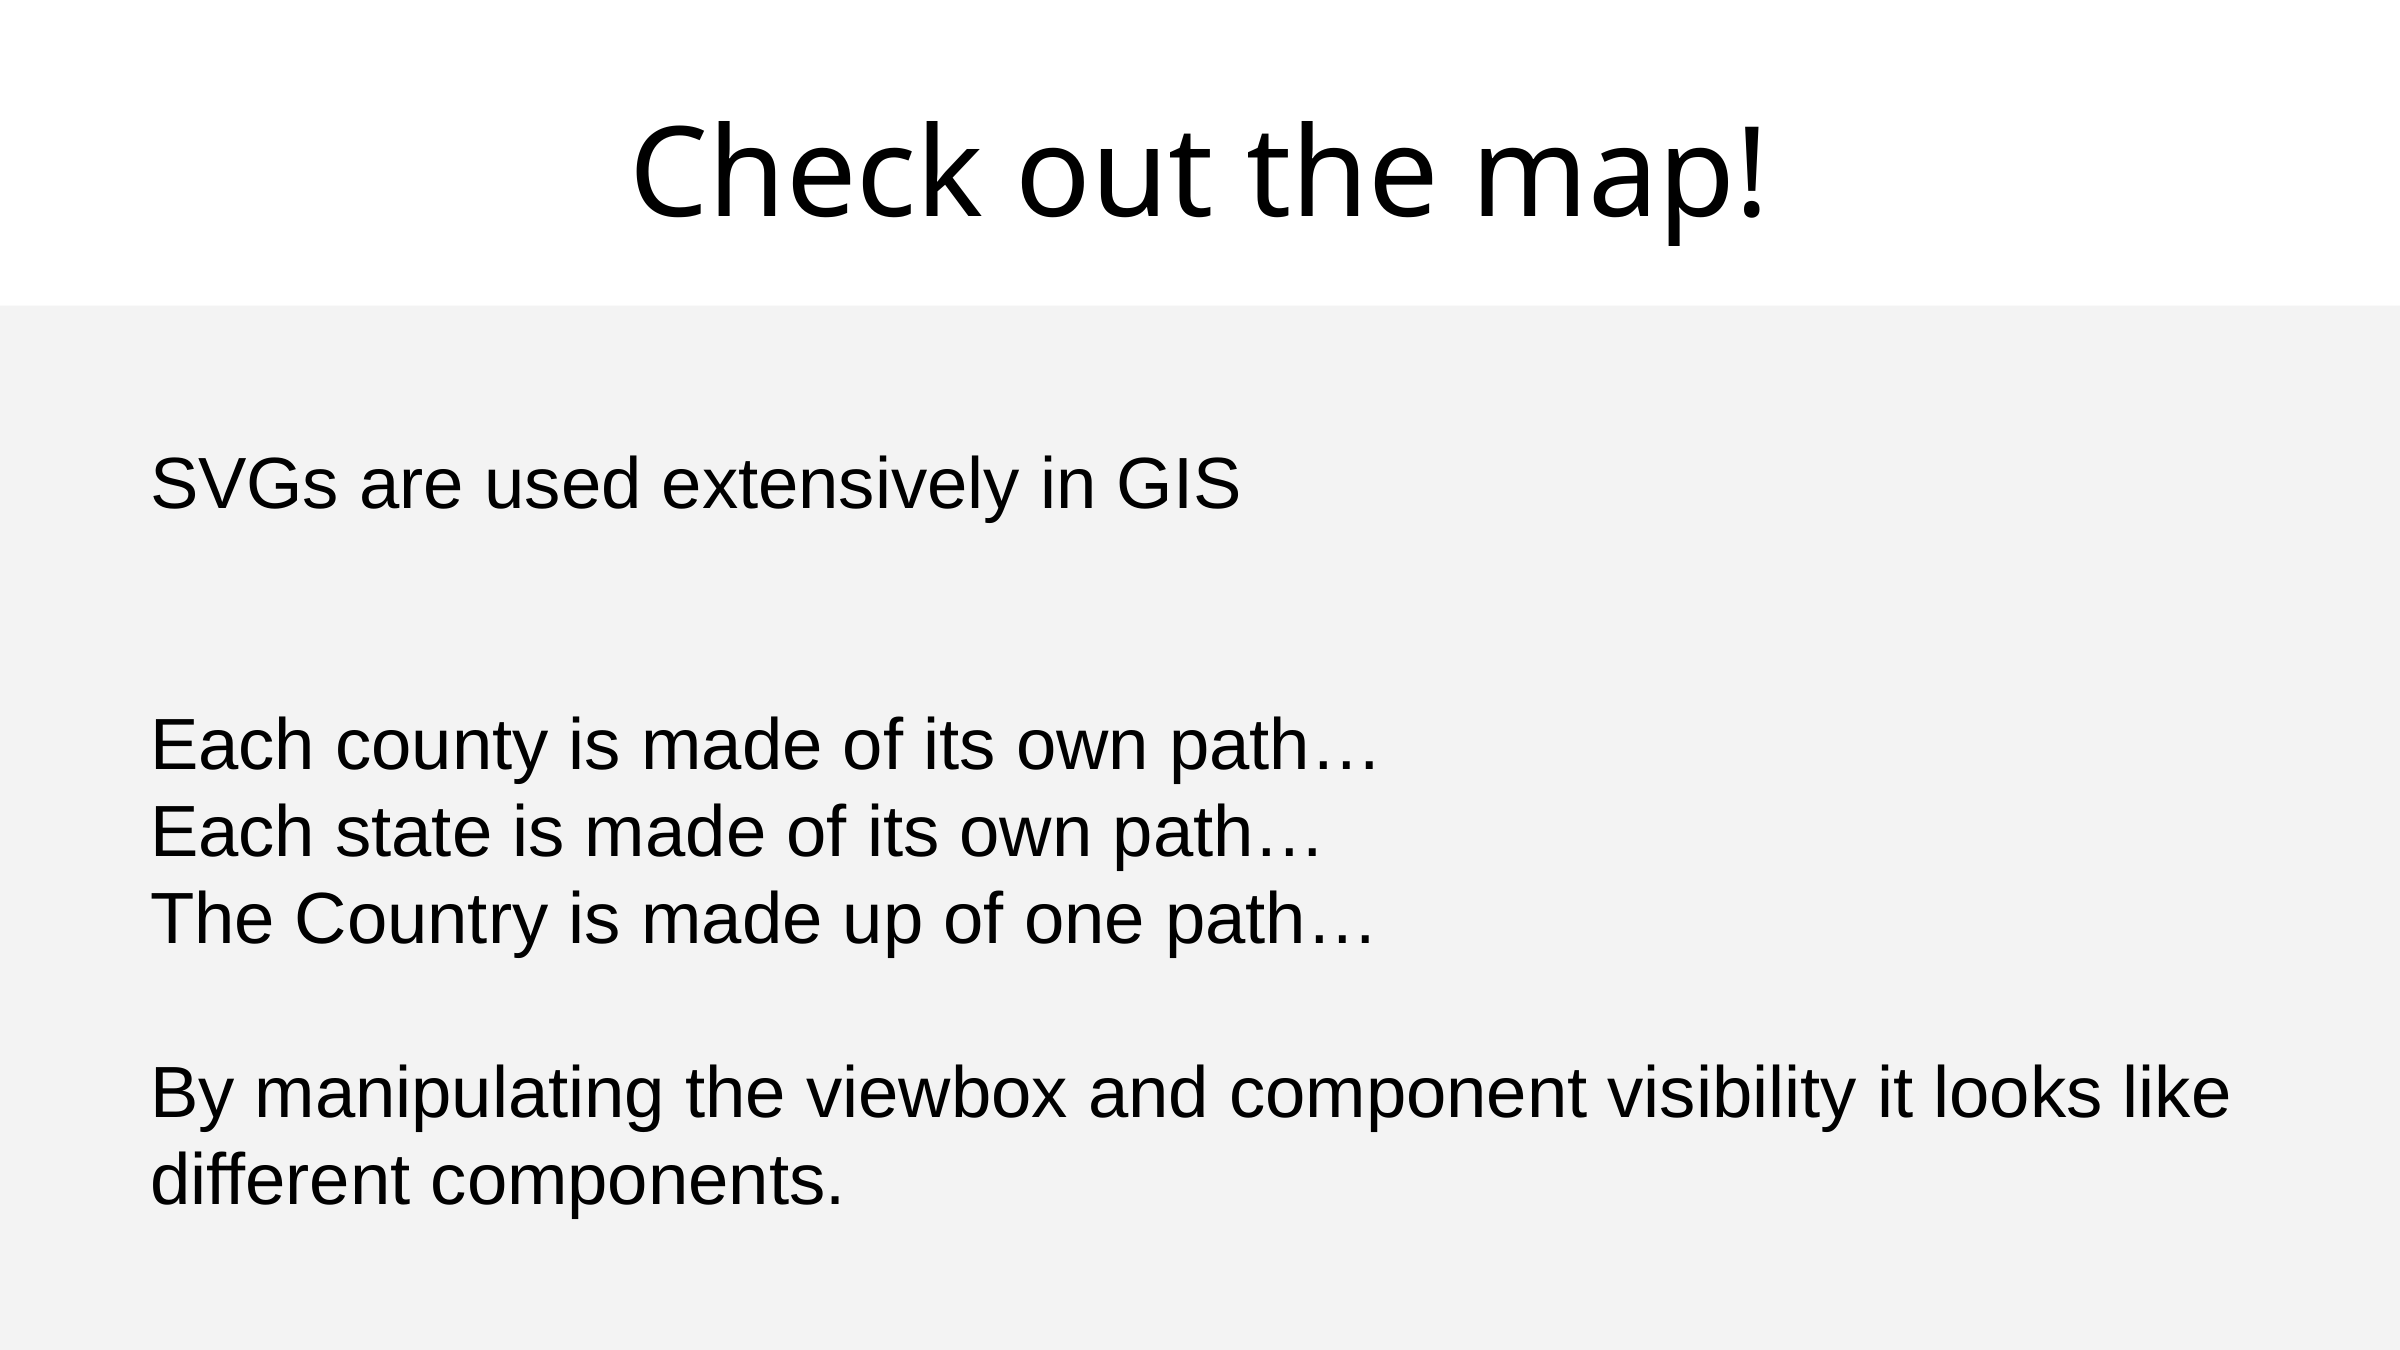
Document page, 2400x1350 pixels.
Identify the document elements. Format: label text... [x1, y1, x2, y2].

text_box SVGs are used extensively in GIS Each county is made of its own path… Each state is made of its own path… The Country is made up of one path… By manipulating the viewbox and component visibility it looks like different components. [0, 305, 2400, 1350]
text_box Check out the map! [120, 49, 2280, 284]
